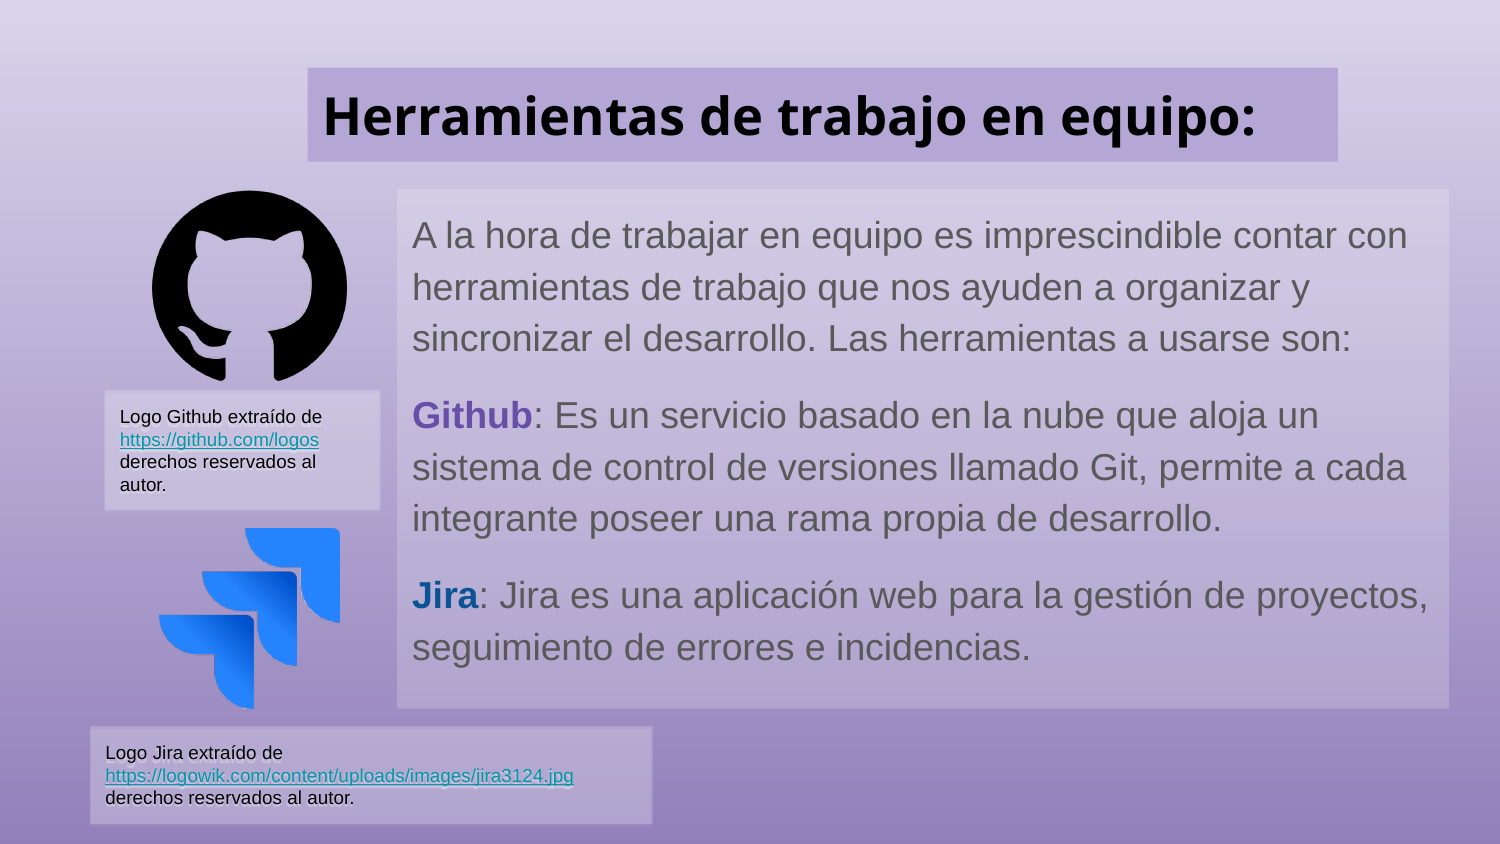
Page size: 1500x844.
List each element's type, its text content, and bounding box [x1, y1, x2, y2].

picture [152, 188, 347, 383]
title Herramientas de trabajo en equipo: [307, 67, 1338, 162]
text_box Logo Jira extraído de https://logowik.com/content/uploads/images/jira3124.jpg derechos reservados al autor. [90, 726, 653, 824]
text_box Logo Github extraído de https://github.com/logos derechos reservados al autor. [104, 390, 381, 511]
picture [159, 528, 340, 709]
list A la hora de trabajar en equipo es imprescindible contar con herramientas de trabajo que nos ayuden a organizar y sincronizar el desarrollo. Las herramientas a usarse son: Github: Es un servicio basado en la nube que aloja un sistema de control de versiones llamado Git, permite a cada integrante poseer una rama propia de desarrollo. Jira: Jira es una aplicación web para la gestión de proyectos, seguimiento de errores e incidencias. [397, 189, 1449, 709]
